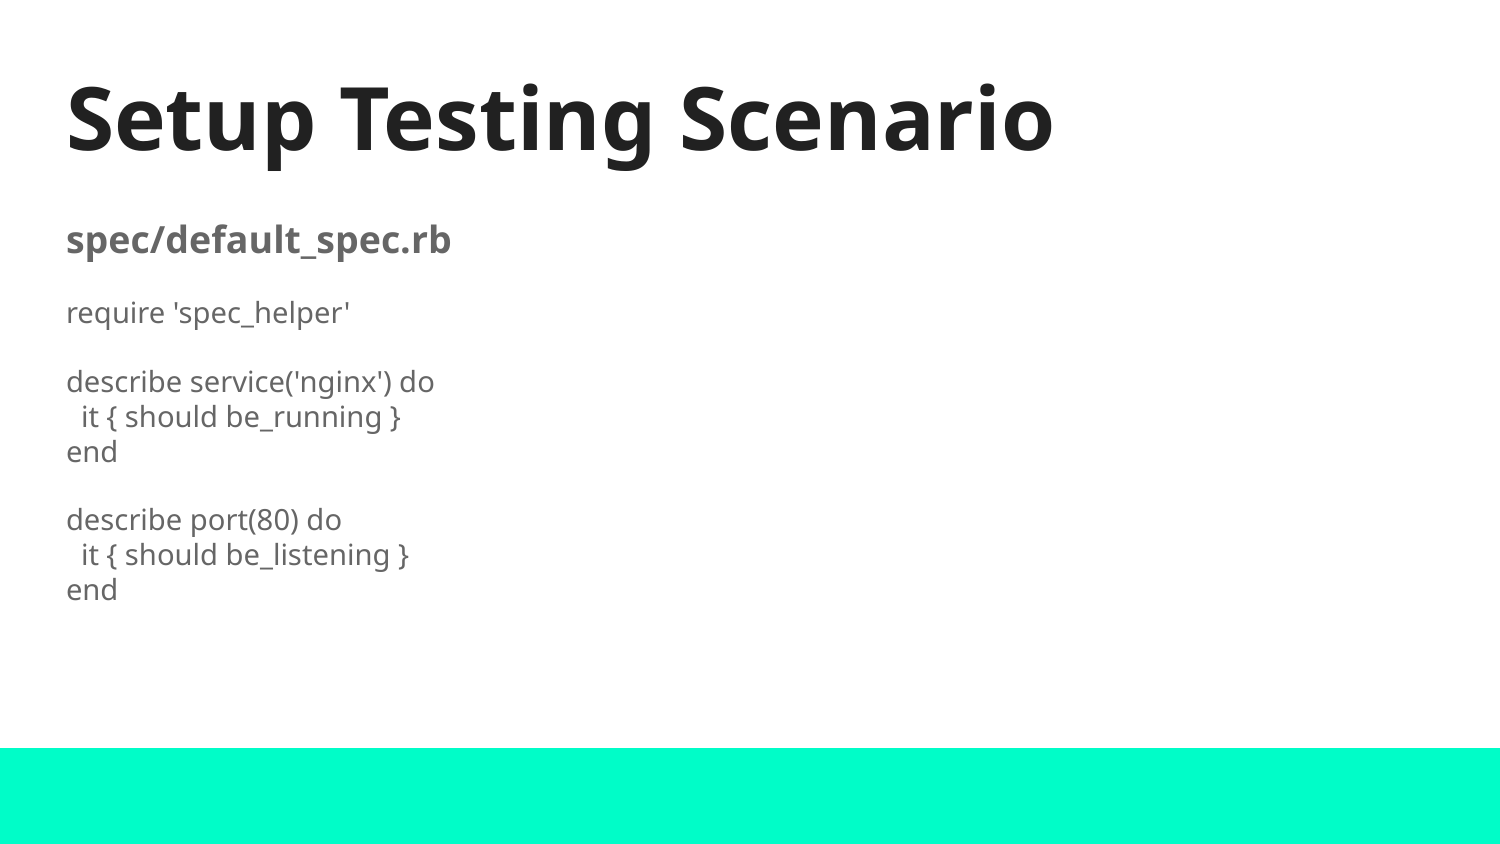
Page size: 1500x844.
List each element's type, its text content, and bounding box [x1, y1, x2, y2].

title Setup Testing Scenario [51, 48, 1449, 180]
list spec/default_spec.rb require 'spec_helper' describe service('nginx') do it { should be_running } end describe port(80) do it { should be_listening } end [51, 201, 1449, 748]
